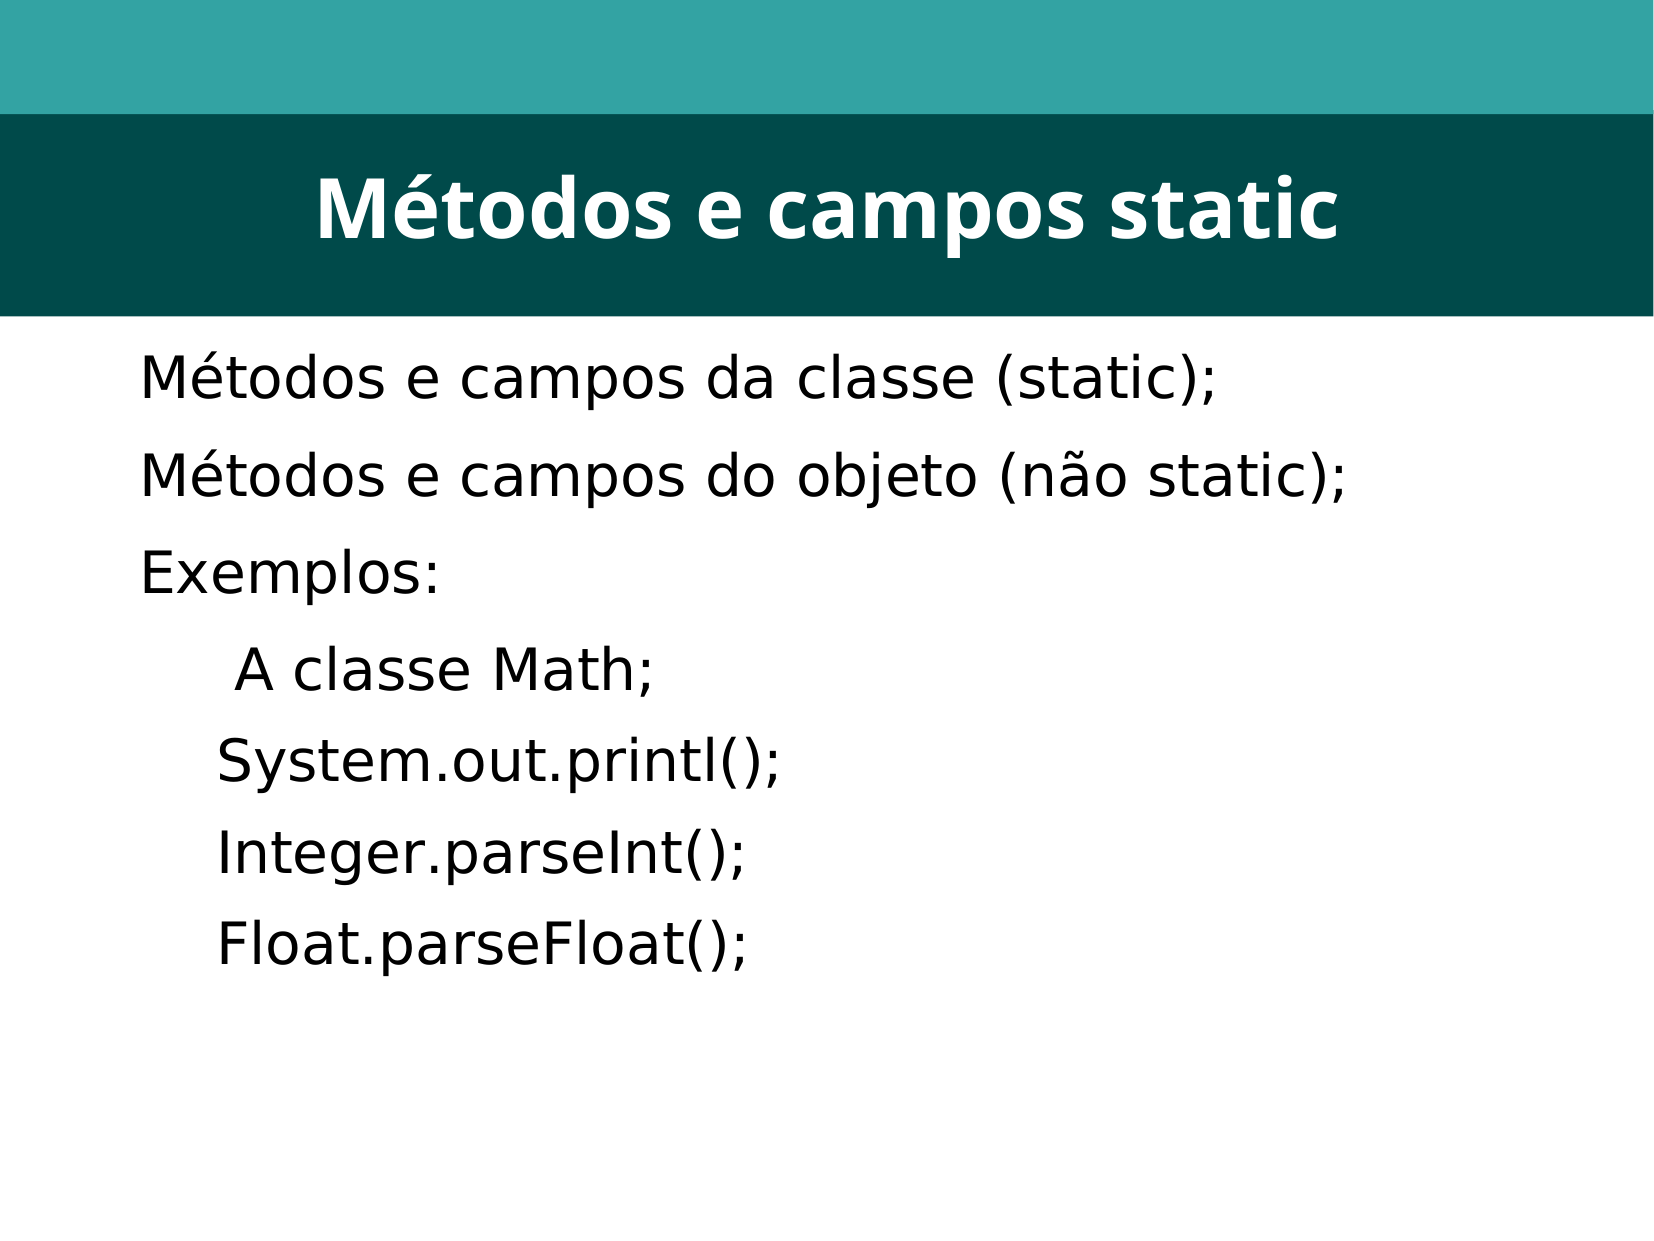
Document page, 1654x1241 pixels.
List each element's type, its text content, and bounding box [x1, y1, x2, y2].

list Métodos e campos da classe (static); Métodos e campos do objeto (não static); Exemplos: A classe Math; System.out.printl(); Integer.parseInt(); Float.parseFloat(); [121, 344, 1534, 1127]
title Métodos e campos static [121, 102, 1534, 311]
